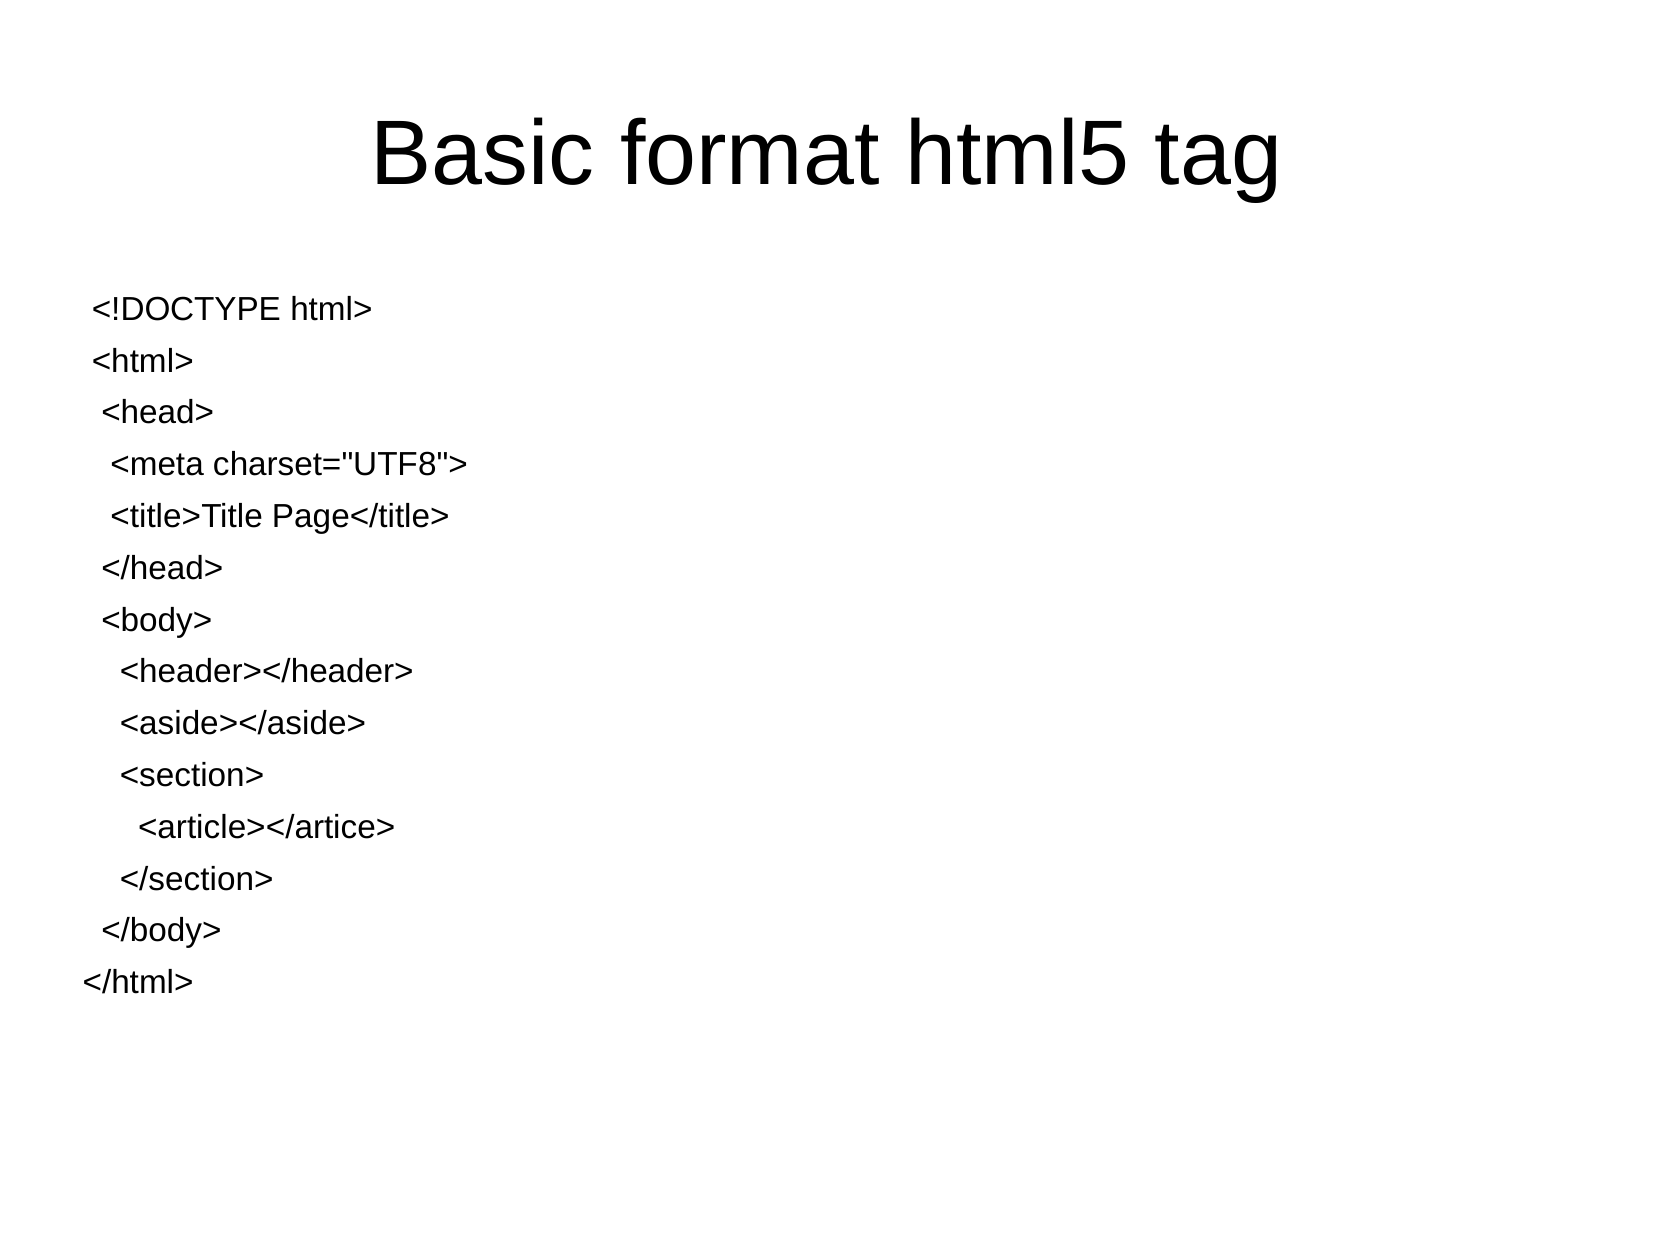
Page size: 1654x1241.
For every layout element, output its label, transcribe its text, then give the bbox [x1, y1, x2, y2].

title Basic format html5 tag [82, 49, 1571, 257]
list <!DOCTYPE html> <html> <head> <meta charset="UTF­8"> <title>Title Page</title> </head> <body> <header></header> <aside></aside> <section> <article></artice> </section> </body> </html> [82, 290, 1571, 1010]
